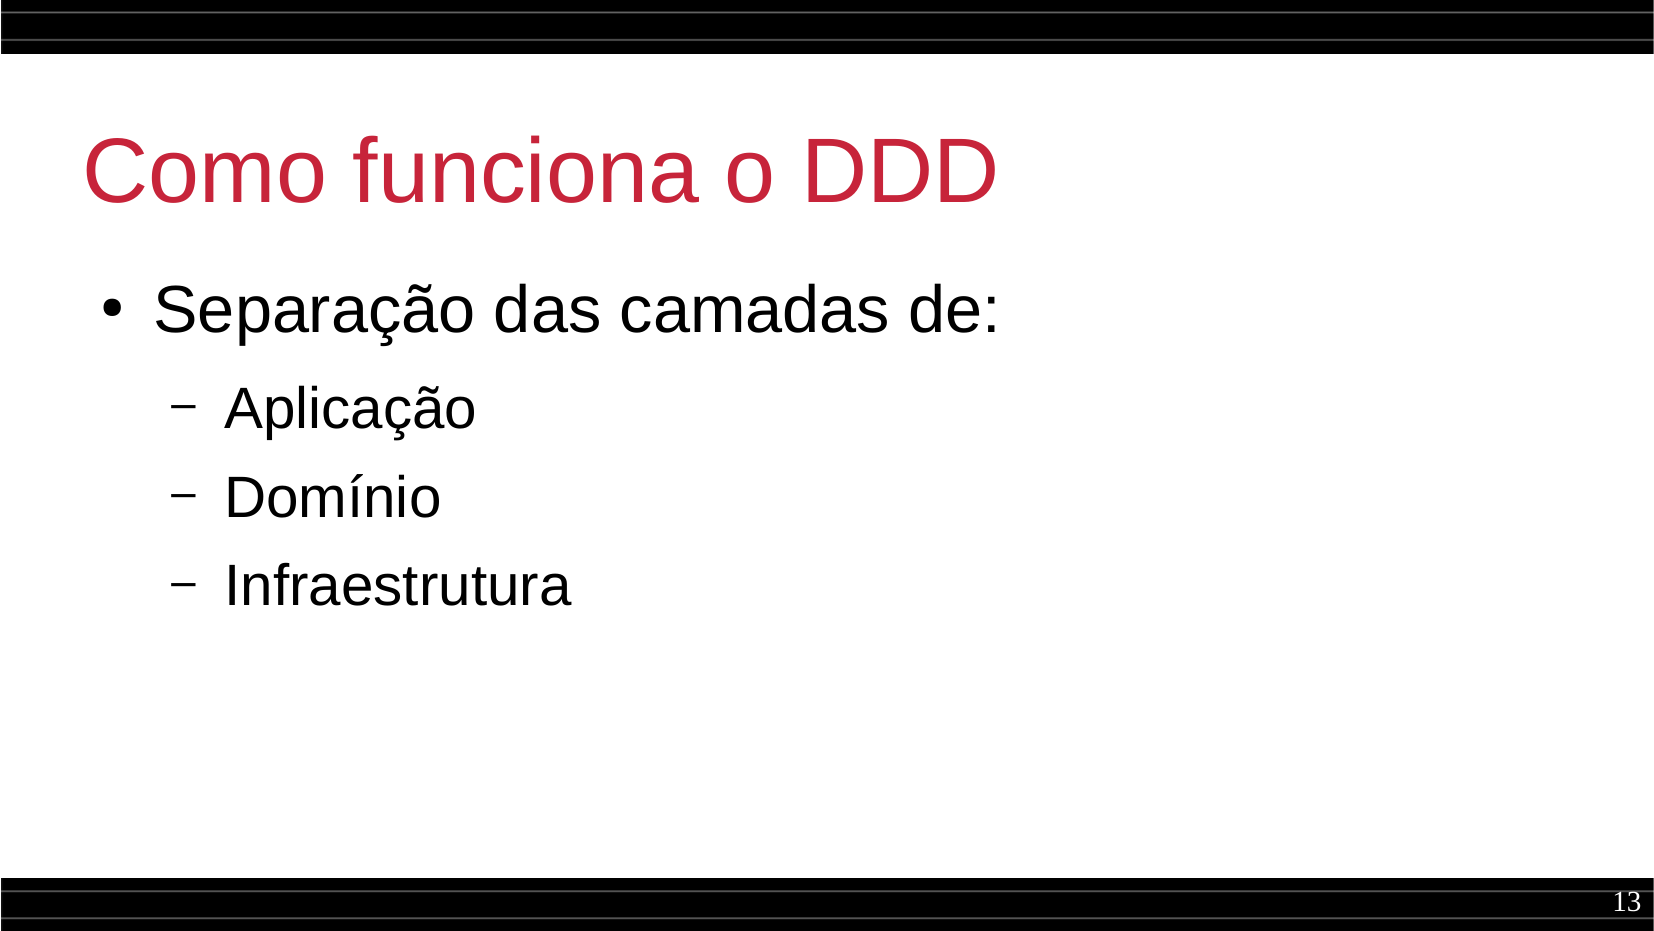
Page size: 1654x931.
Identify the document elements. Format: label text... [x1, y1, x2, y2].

picture [1, 0, 1654, 54]
picture [1, 878, 1654, 931]
title Como funciona o DDD [82, 92, 1571, 249]
list Separação das camadas de: Aplicação Domínio Infraestrutura [82, 271, 1571, 758]
